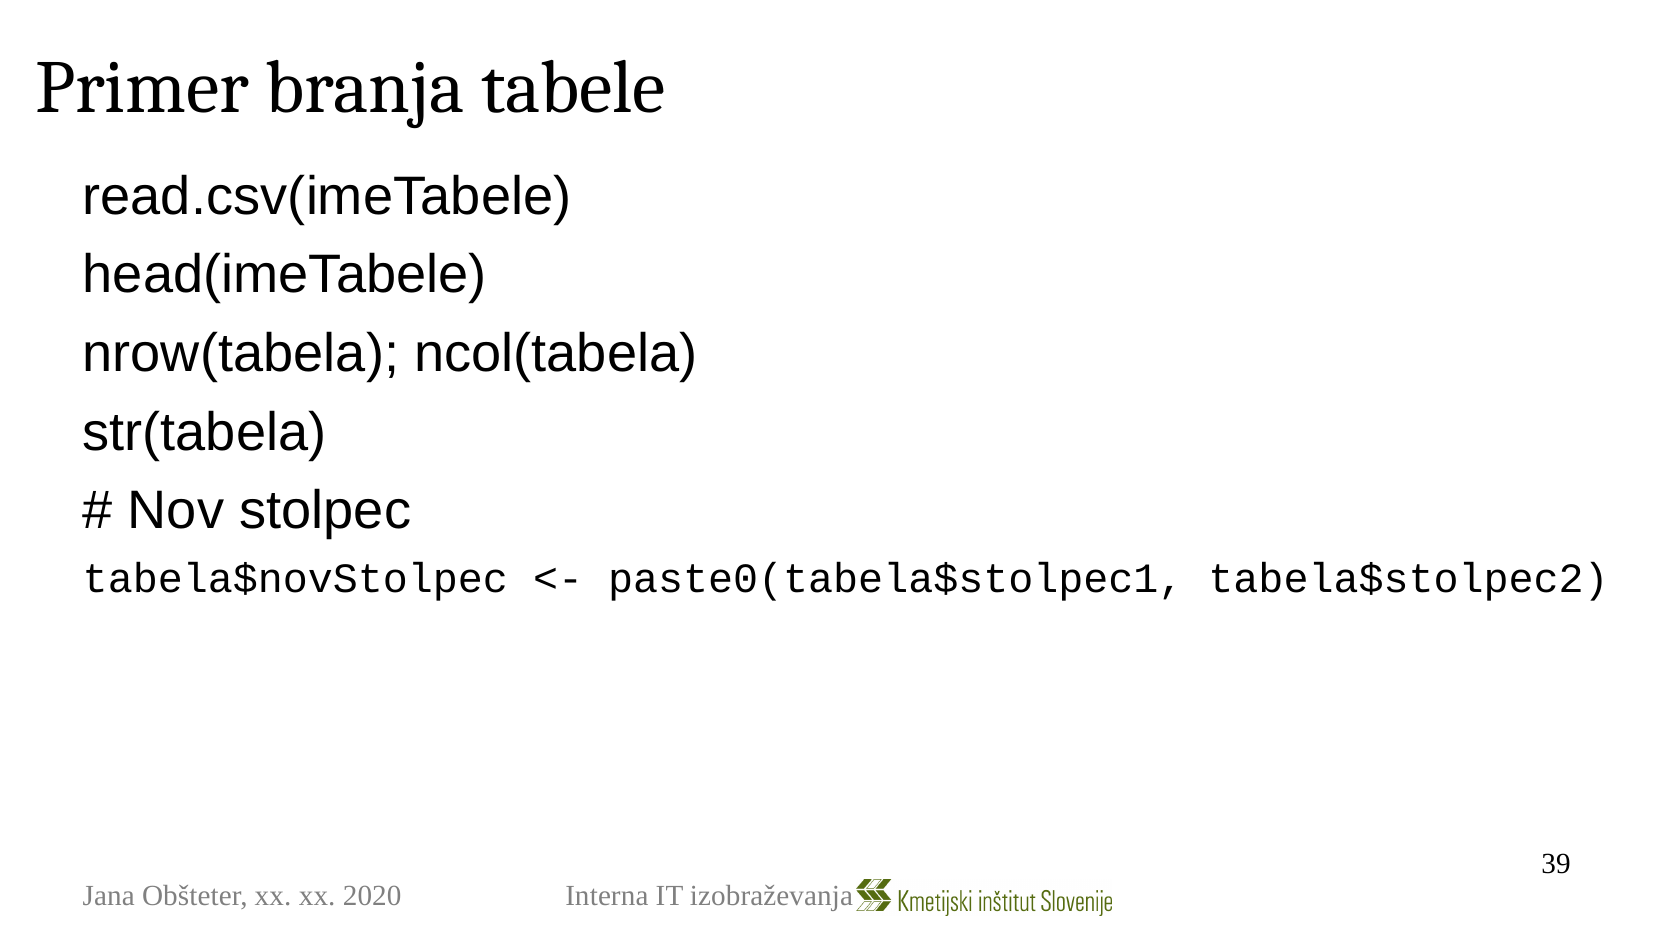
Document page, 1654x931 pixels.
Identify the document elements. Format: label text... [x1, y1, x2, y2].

title Primer branja tabele [35, 21, 1524, 154]
list read.csv(imeTabele) head(imeTabele) nrow(tabela); ncol(tabela) str(tabela) # Nov stolpec tabela$novStolpec <- paste0(tabela$stolpec1, tabela$stolpec2) [82, 165, 1642, 827]
picture [856, 879, 1112, 916]
